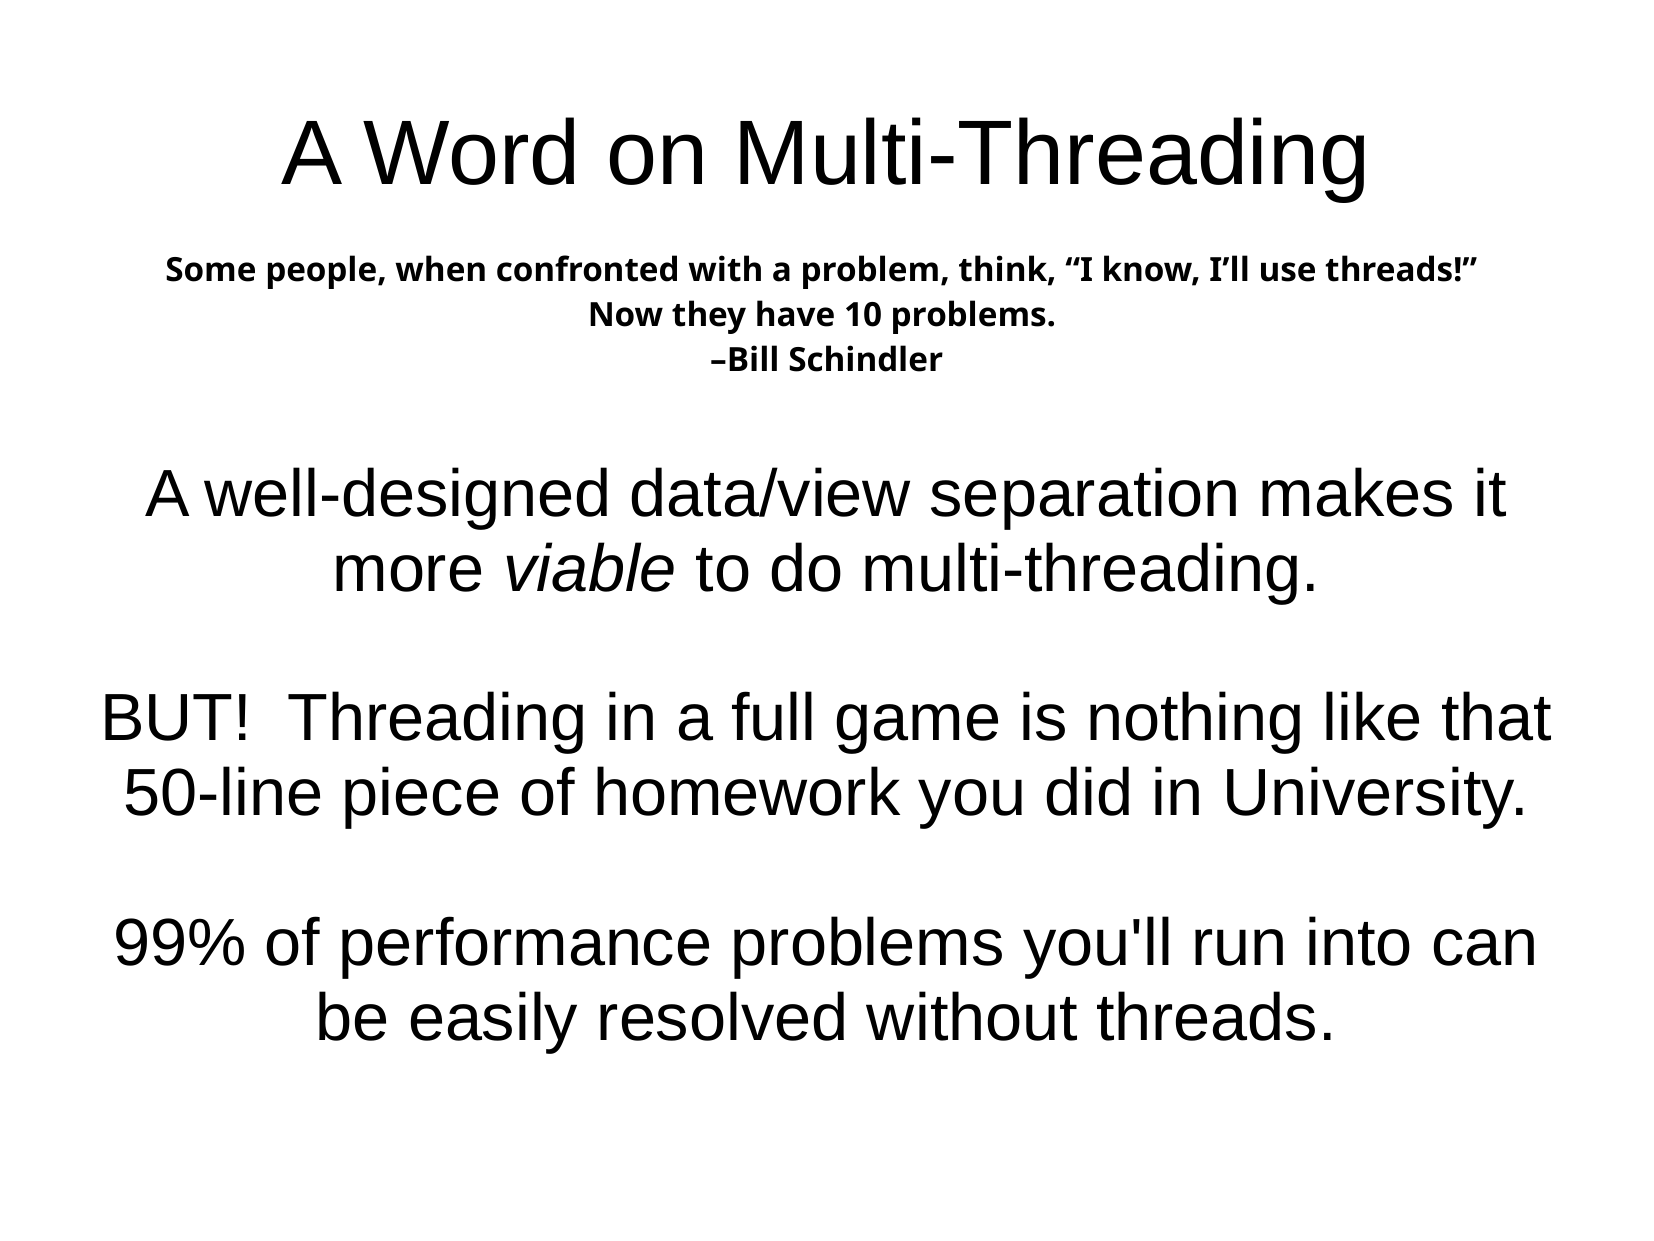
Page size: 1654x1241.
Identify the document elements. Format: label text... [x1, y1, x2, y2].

title A Word on Multi-Threading [82, 49, 1571, 251]
subtitle Some people, when confronted with a problem, think, “I know, I’ll use threads!” Now they have 10 problems. –Bill Schindler A well-designed data/view separation makes it more viable to do multi-threading. BUT! Threading in a full game is nothing like that 50-line piece of homework you did in University. 99% of performance problems you'll run into can be easily resolved without threads. [82, 251, 1571, 1049]
